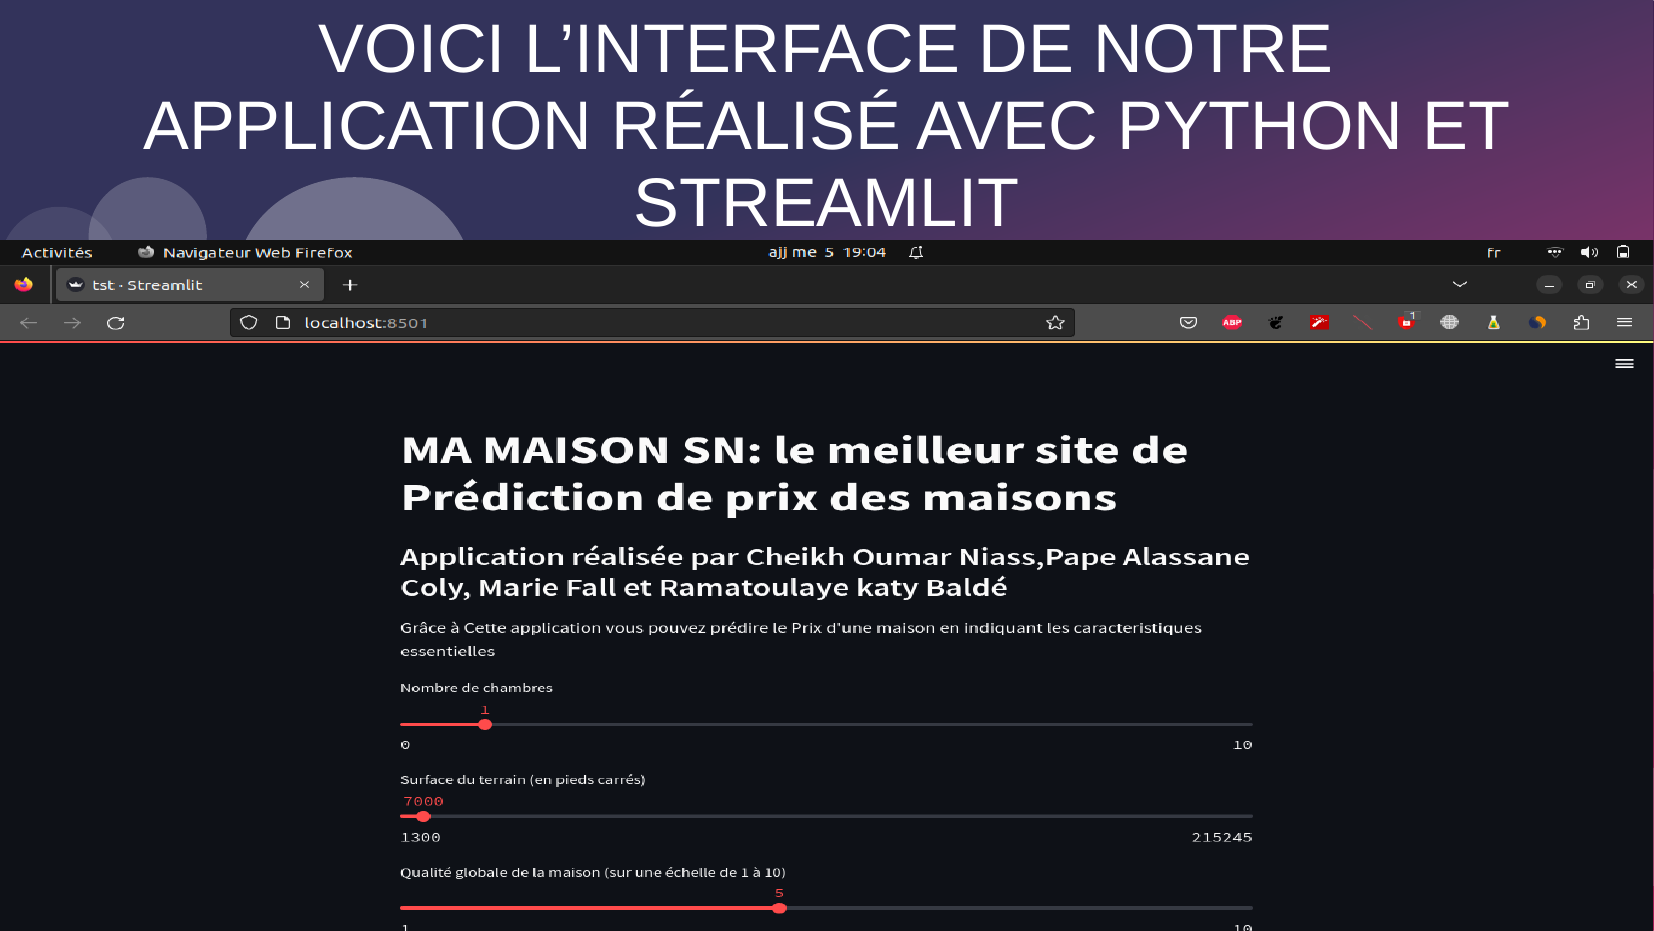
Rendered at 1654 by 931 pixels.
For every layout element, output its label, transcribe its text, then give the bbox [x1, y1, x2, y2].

title VOICI L’INTERFACE DE NOTRE APPLICATION RÉALISÉ AVEC PYTHON ET STREAMLIT [88, 10, 1565, 240]
picture [0, 240, 1654, 931]
